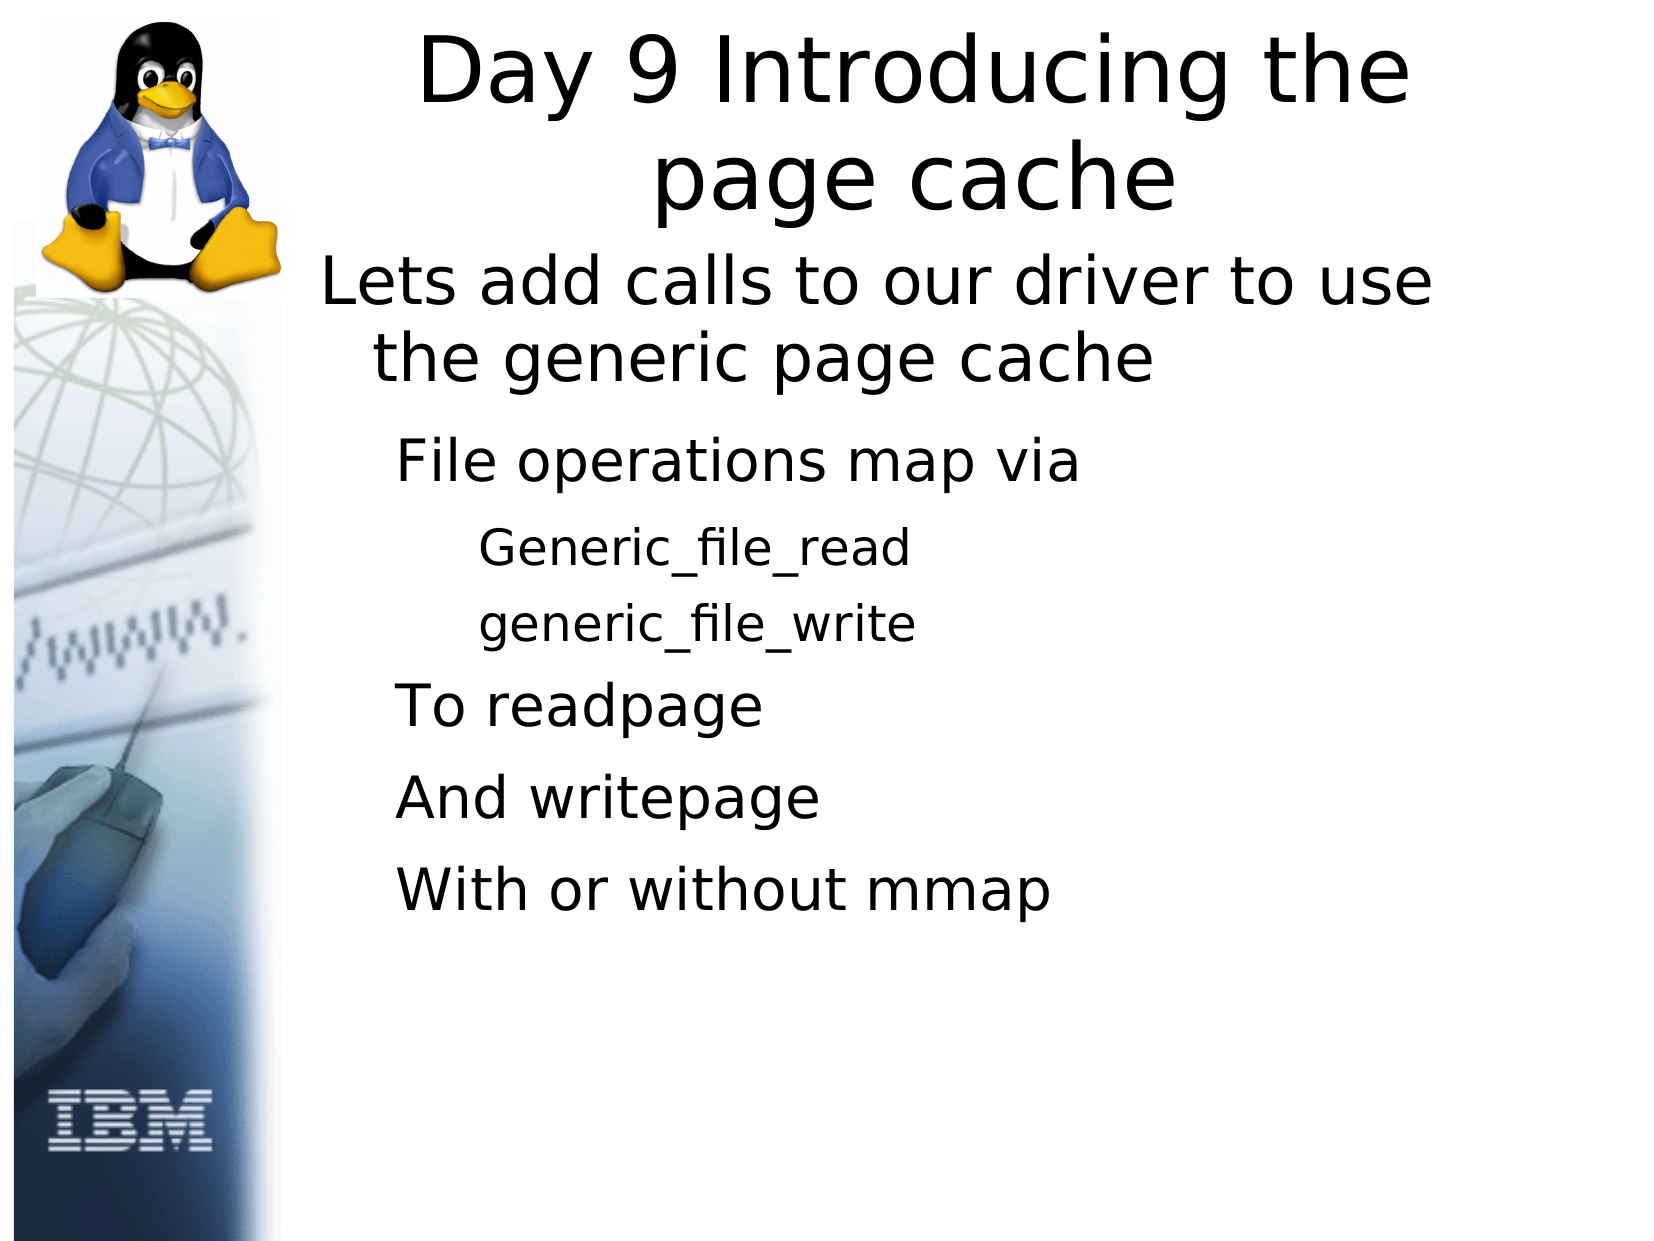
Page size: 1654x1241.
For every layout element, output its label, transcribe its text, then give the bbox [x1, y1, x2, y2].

list Lets add calls to our driver to use the generic page cache File operations map via Generic_file_read generic_file_write To readpage And writepage With or without mmap [301, 243, 1520, 1182]
title Day 9 Introducing the page cache [301, 17, 1528, 231]
